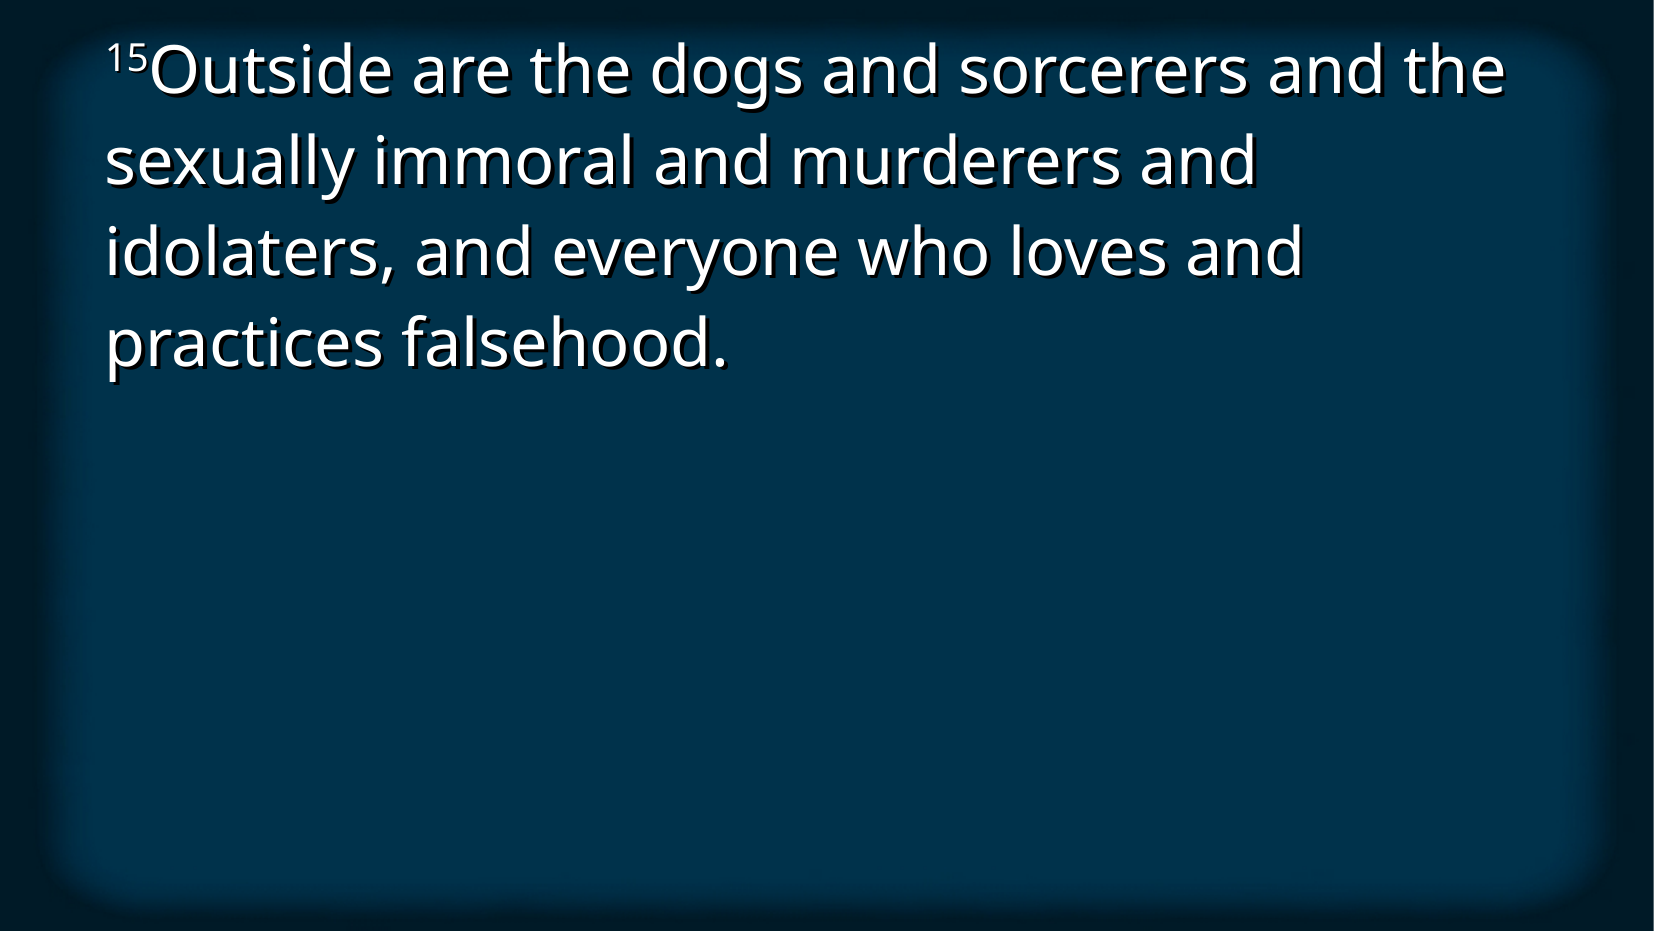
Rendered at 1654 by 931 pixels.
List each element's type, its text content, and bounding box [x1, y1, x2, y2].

picture [0, 0, 1654, 931]
text_box 15Outside are the dogs and sorcerers and the sexually immoral and murderers and idolaters, and everyone who loves and practices falsehood. [90, 15, 1561, 385]
